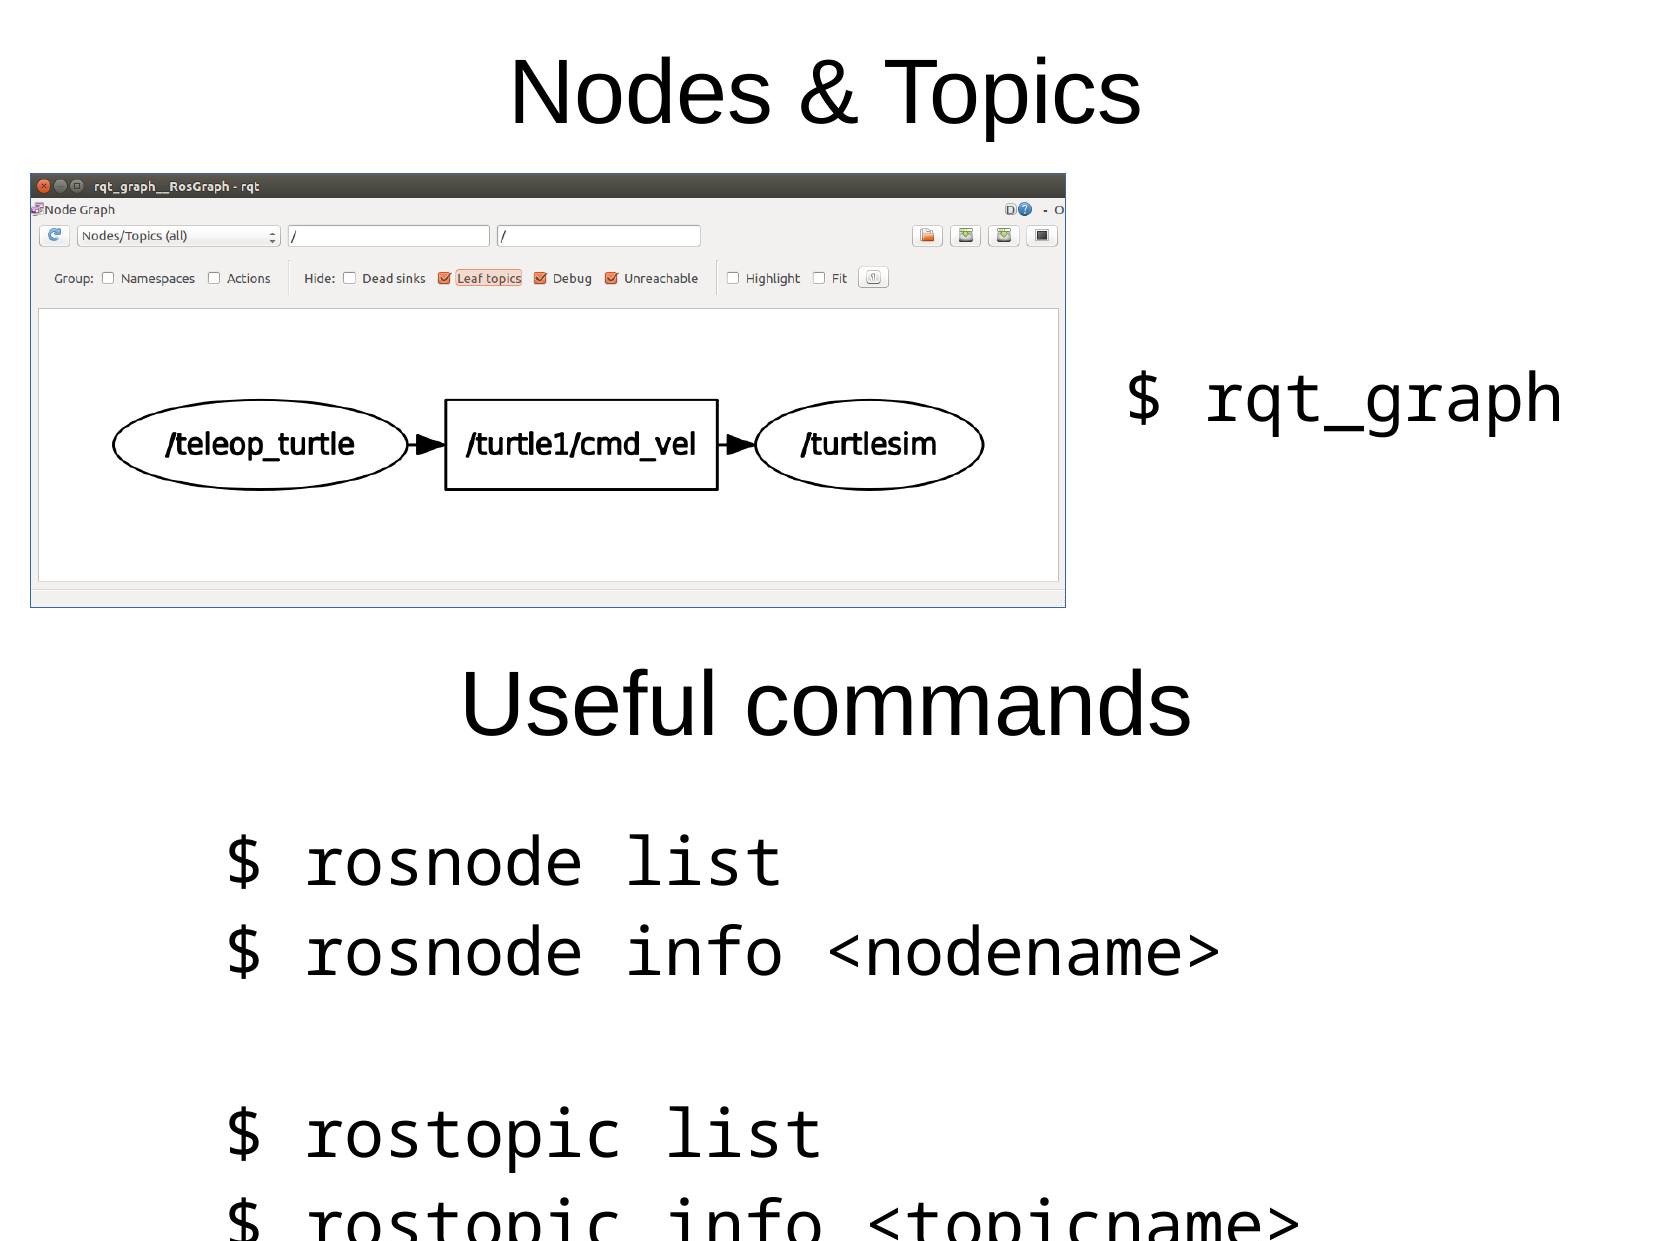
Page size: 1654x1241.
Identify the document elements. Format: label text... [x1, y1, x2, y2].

text_box $ rosnode list $ rosnode info <nodename> $ rostopic list $ rostopic info <topicname> [210, 808, 1426, 1209]
text_box $ rqt_graph [1110, 342, 1586, 436]
title Nodes & Topics [82, 0, 1571, 196]
title Useful commands [82, 600, 1571, 808]
picture [30, 173, 1066, 608]
